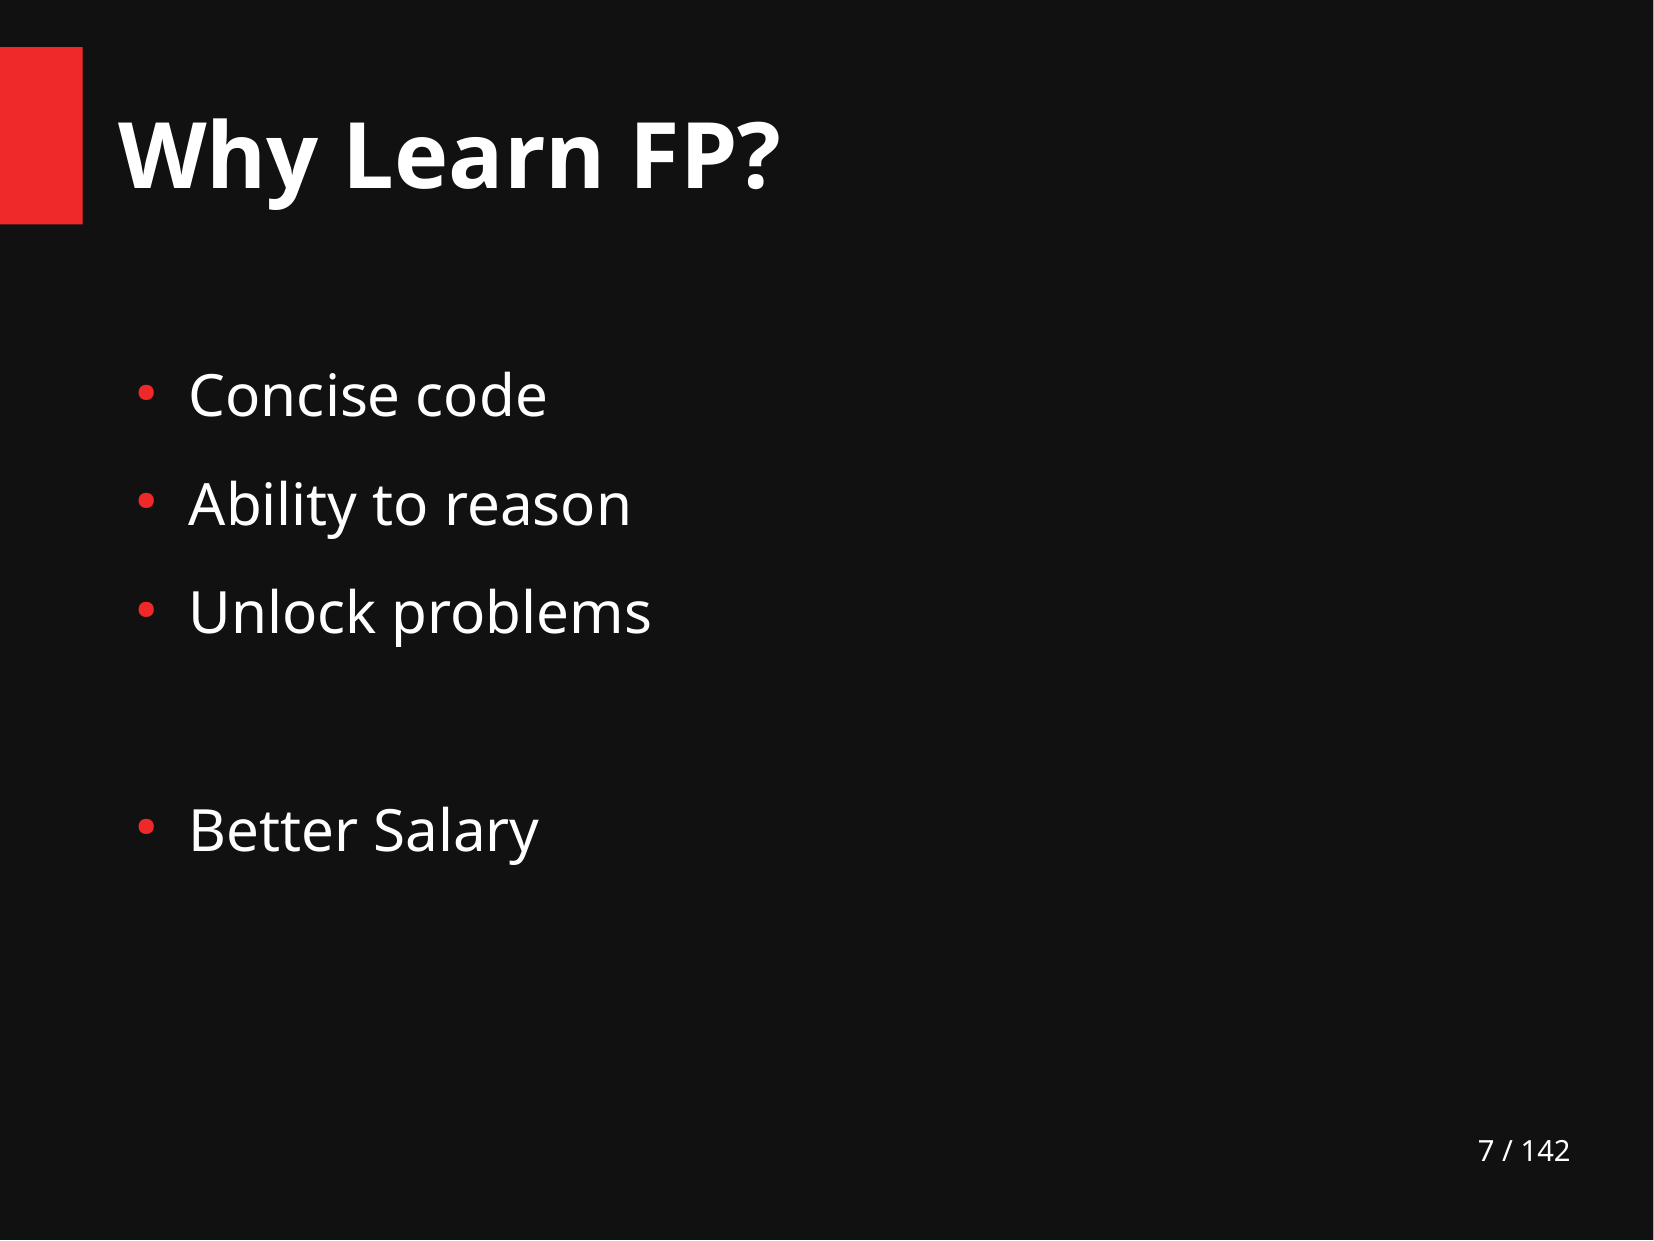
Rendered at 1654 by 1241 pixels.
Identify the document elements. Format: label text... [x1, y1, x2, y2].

list Concise code Ability to reason Unlock problems Better Salary [118, 354, 1536, 1074]
title Why Learn FP? [118, 49, 1571, 257]
